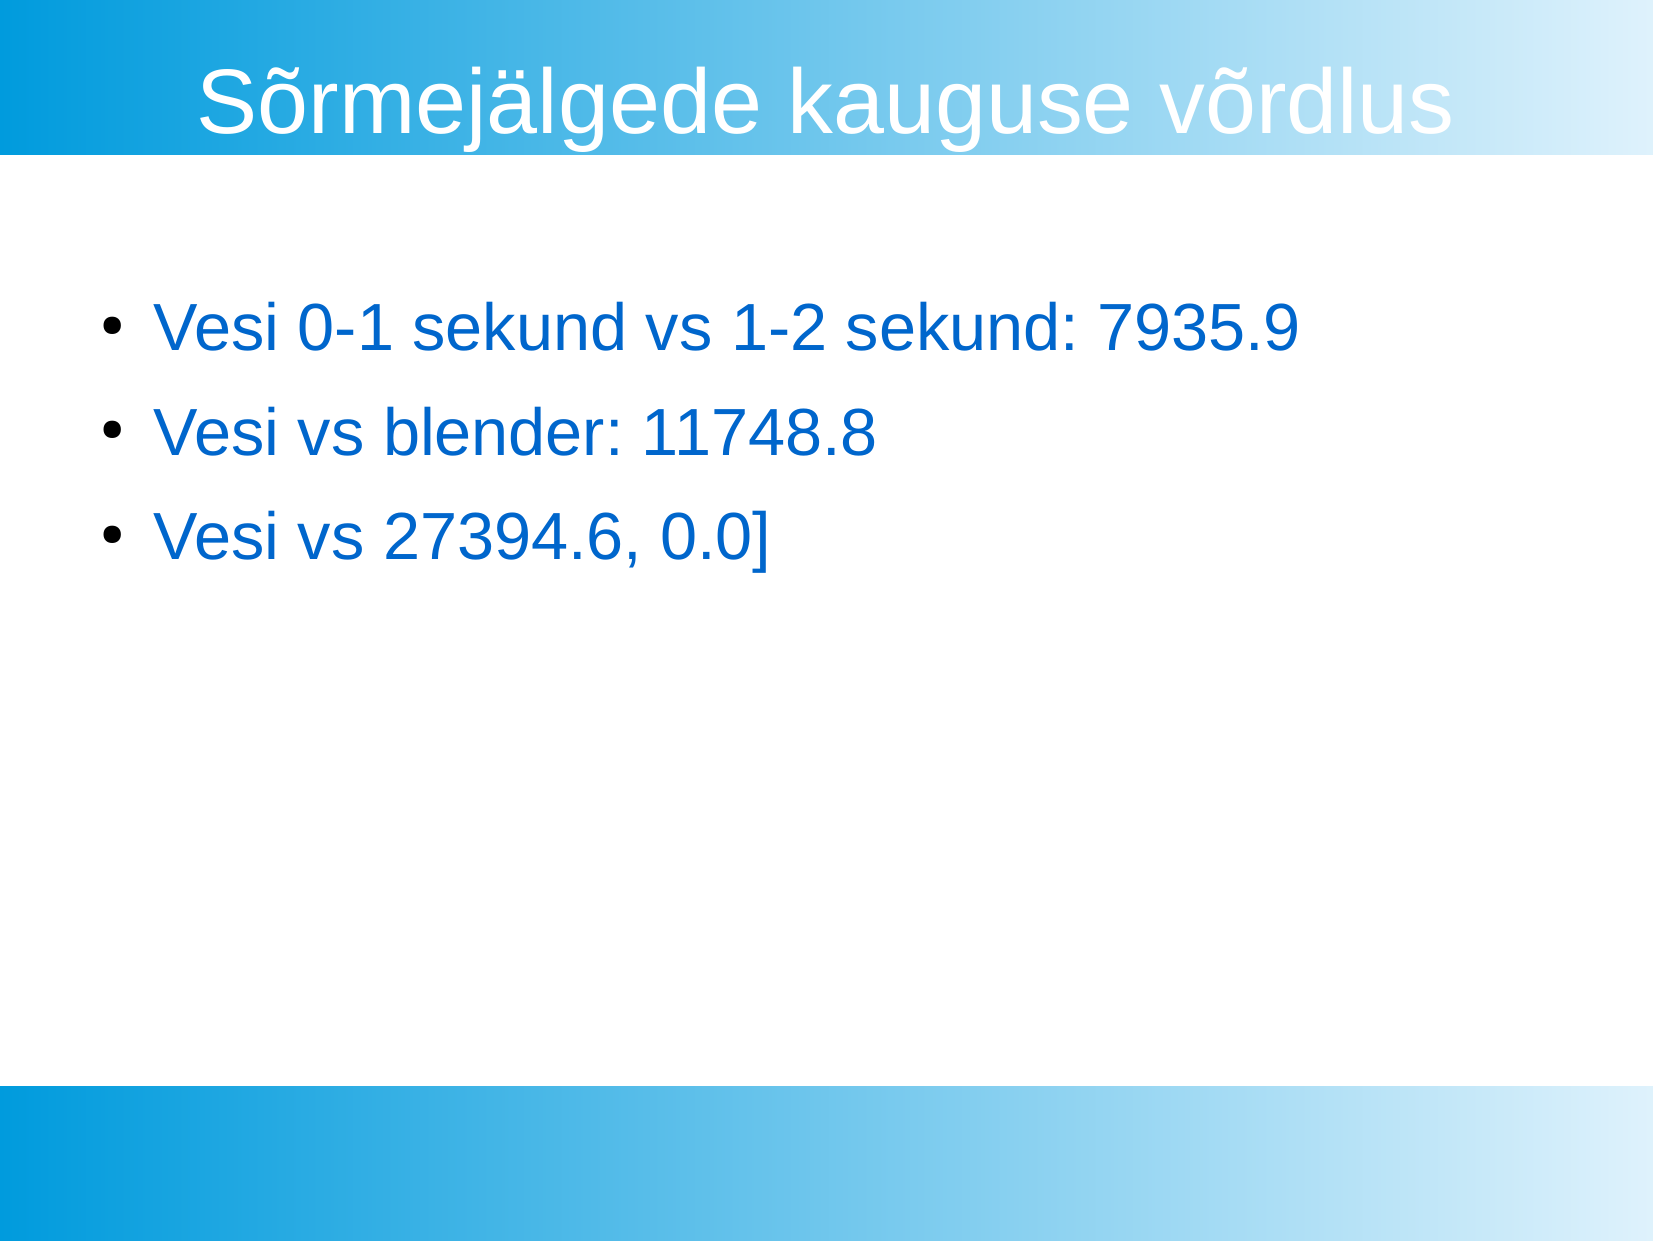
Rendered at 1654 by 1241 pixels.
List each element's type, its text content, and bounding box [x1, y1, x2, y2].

title Sõrmejälgede kauguse võrdlus [82, 49, 1571, 155]
list Vesi 0-1 sekund vs 1-2 sekund: 7935.9 Vesi vs blender: 11748.8 Vesi vs 27394.6, 0.0] [82, 290, 1571, 1010]
